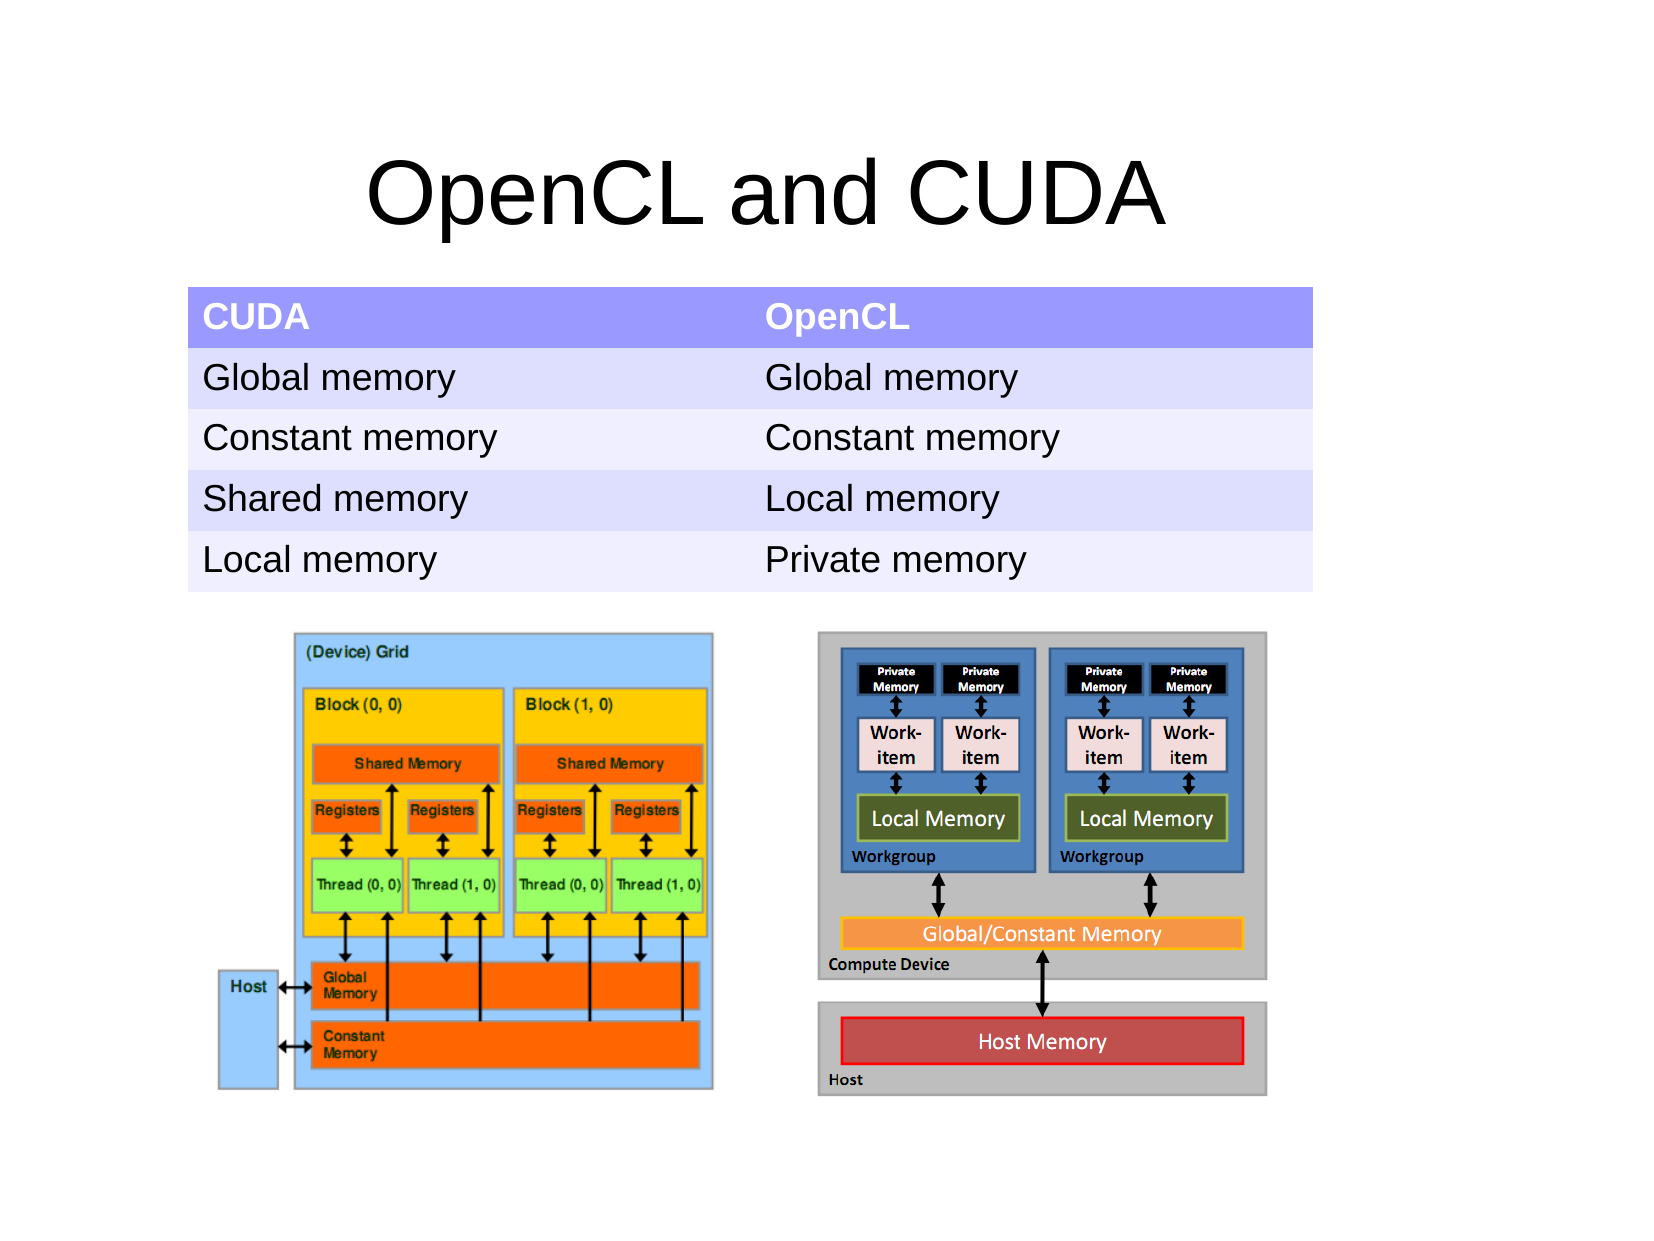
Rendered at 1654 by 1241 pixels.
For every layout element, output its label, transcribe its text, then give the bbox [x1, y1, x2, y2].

picture [812, 624, 1276, 1104]
picture [212, 599, 734, 1107]
table_cell Private memory [750, 531, 1313, 592]
table_cell Constant memory [750, 409, 1313, 470]
table_cell Shared memory [188, 470, 750, 531]
table_header OpenCL [750, 287, 1313, 348]
table_cell Global memory [750, 348, 1313, 409]
table_cell Constant memory [188, 409, 750, 470]
title OpenCL and CUDA [75, 75, 1426, 301]
table_header CUDA [188, 287, 750, 348]
table_cell Global memory [188, 348, 750, 409]
table_cell Local memory [750, 470, 1313, 531]
table_cell Local memory [188, 531, 750, 592]
